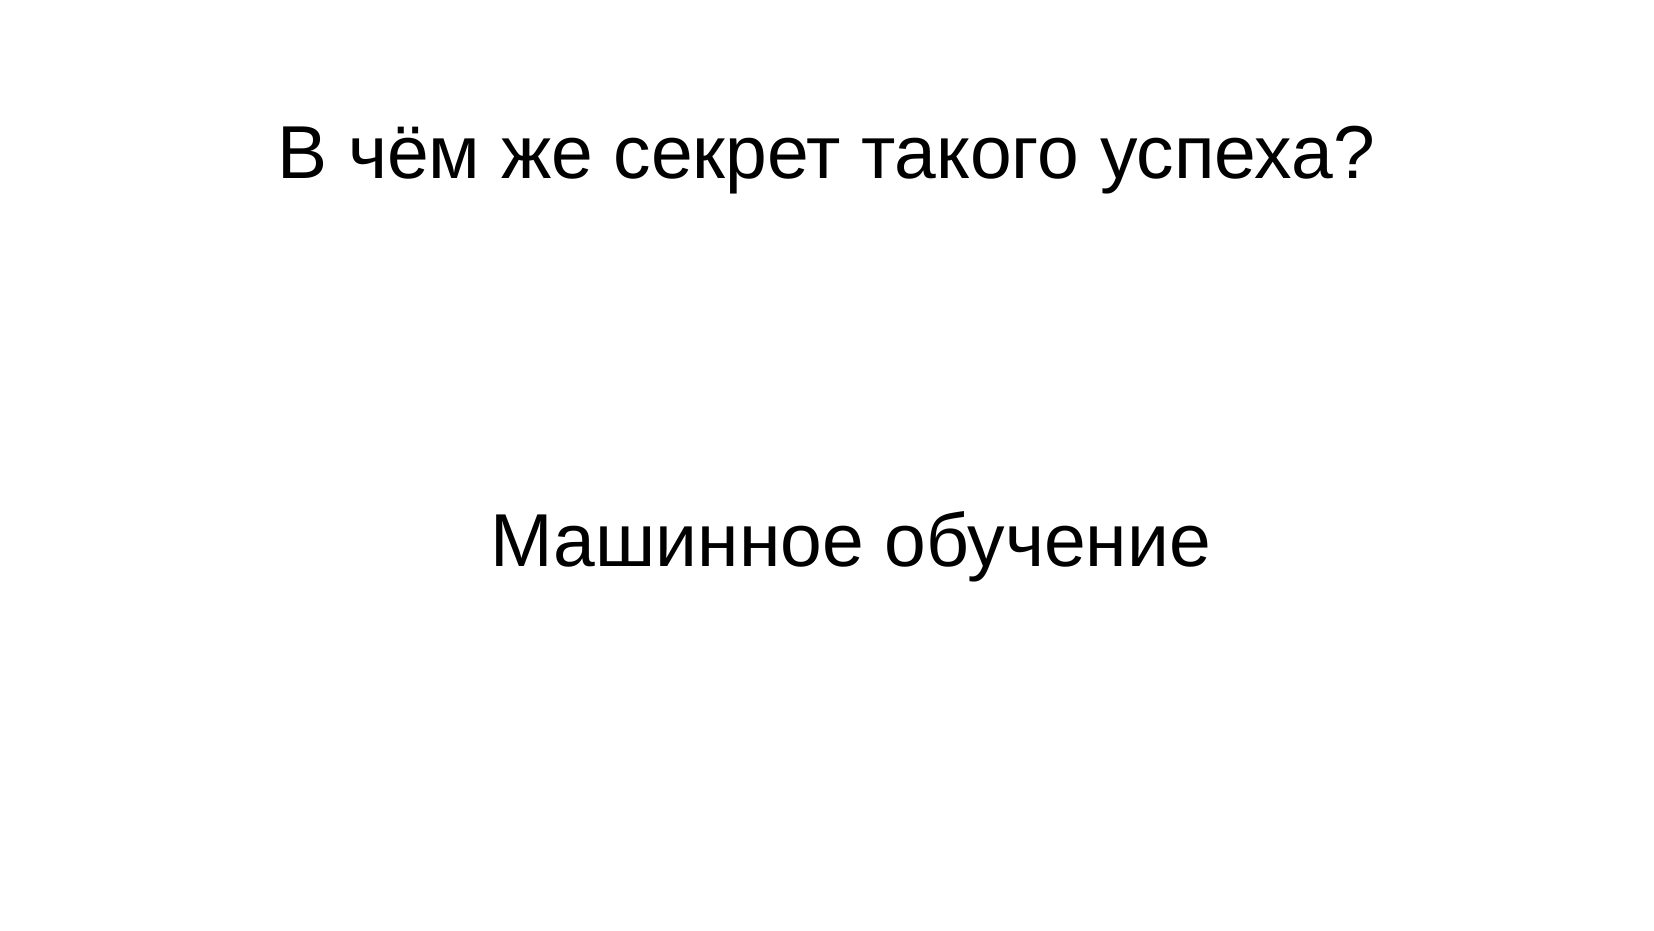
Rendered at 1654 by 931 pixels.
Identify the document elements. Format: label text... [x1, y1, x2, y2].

list Машинное обучение [71, 210, 1561, 871]
title В чём же секрет такого успеха? [82, 49, 1571, 257]
